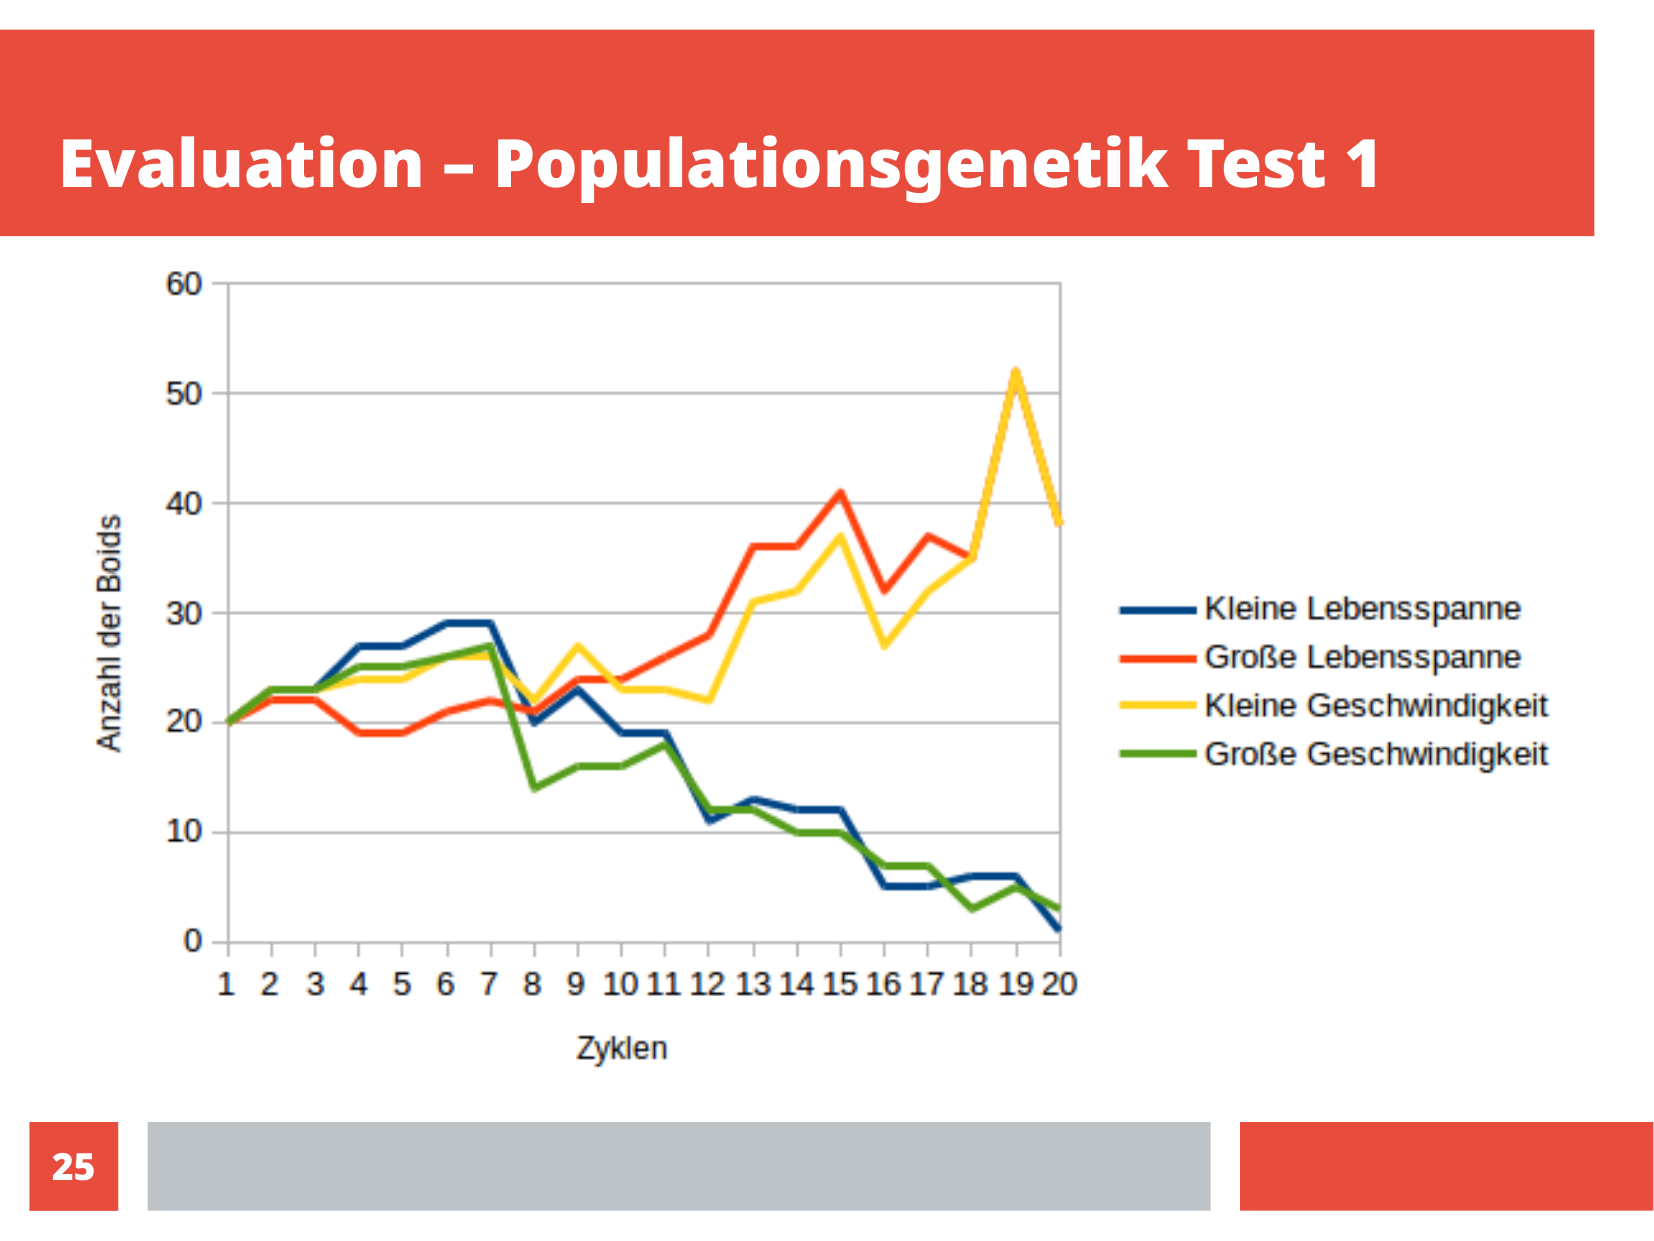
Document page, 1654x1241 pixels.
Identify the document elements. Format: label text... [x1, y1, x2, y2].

title Evaluation – Populationsgenetik Test 1 [59, 49, 1595, 207]
picture [39, 247, 1583, 1116]
